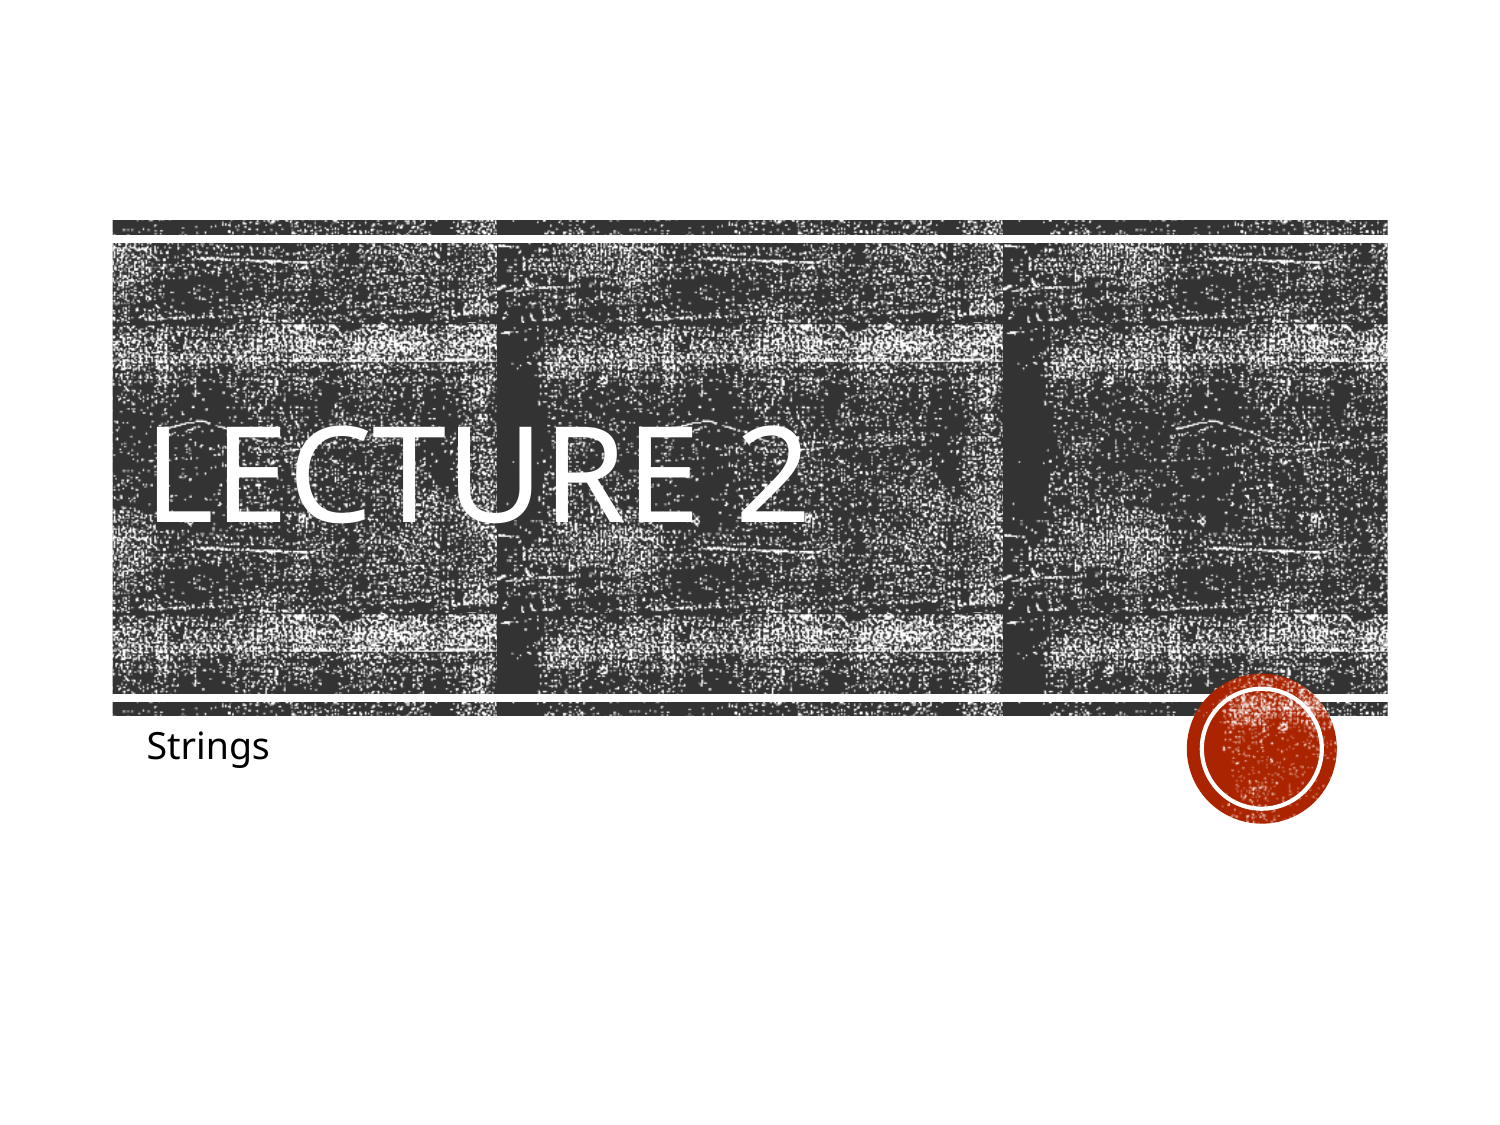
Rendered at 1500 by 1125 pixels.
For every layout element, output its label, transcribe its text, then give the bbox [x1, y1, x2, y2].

subtitle Strings [131, 720, 1103, 896]
title Lecture 2 [129, 234, 1376, 733]
